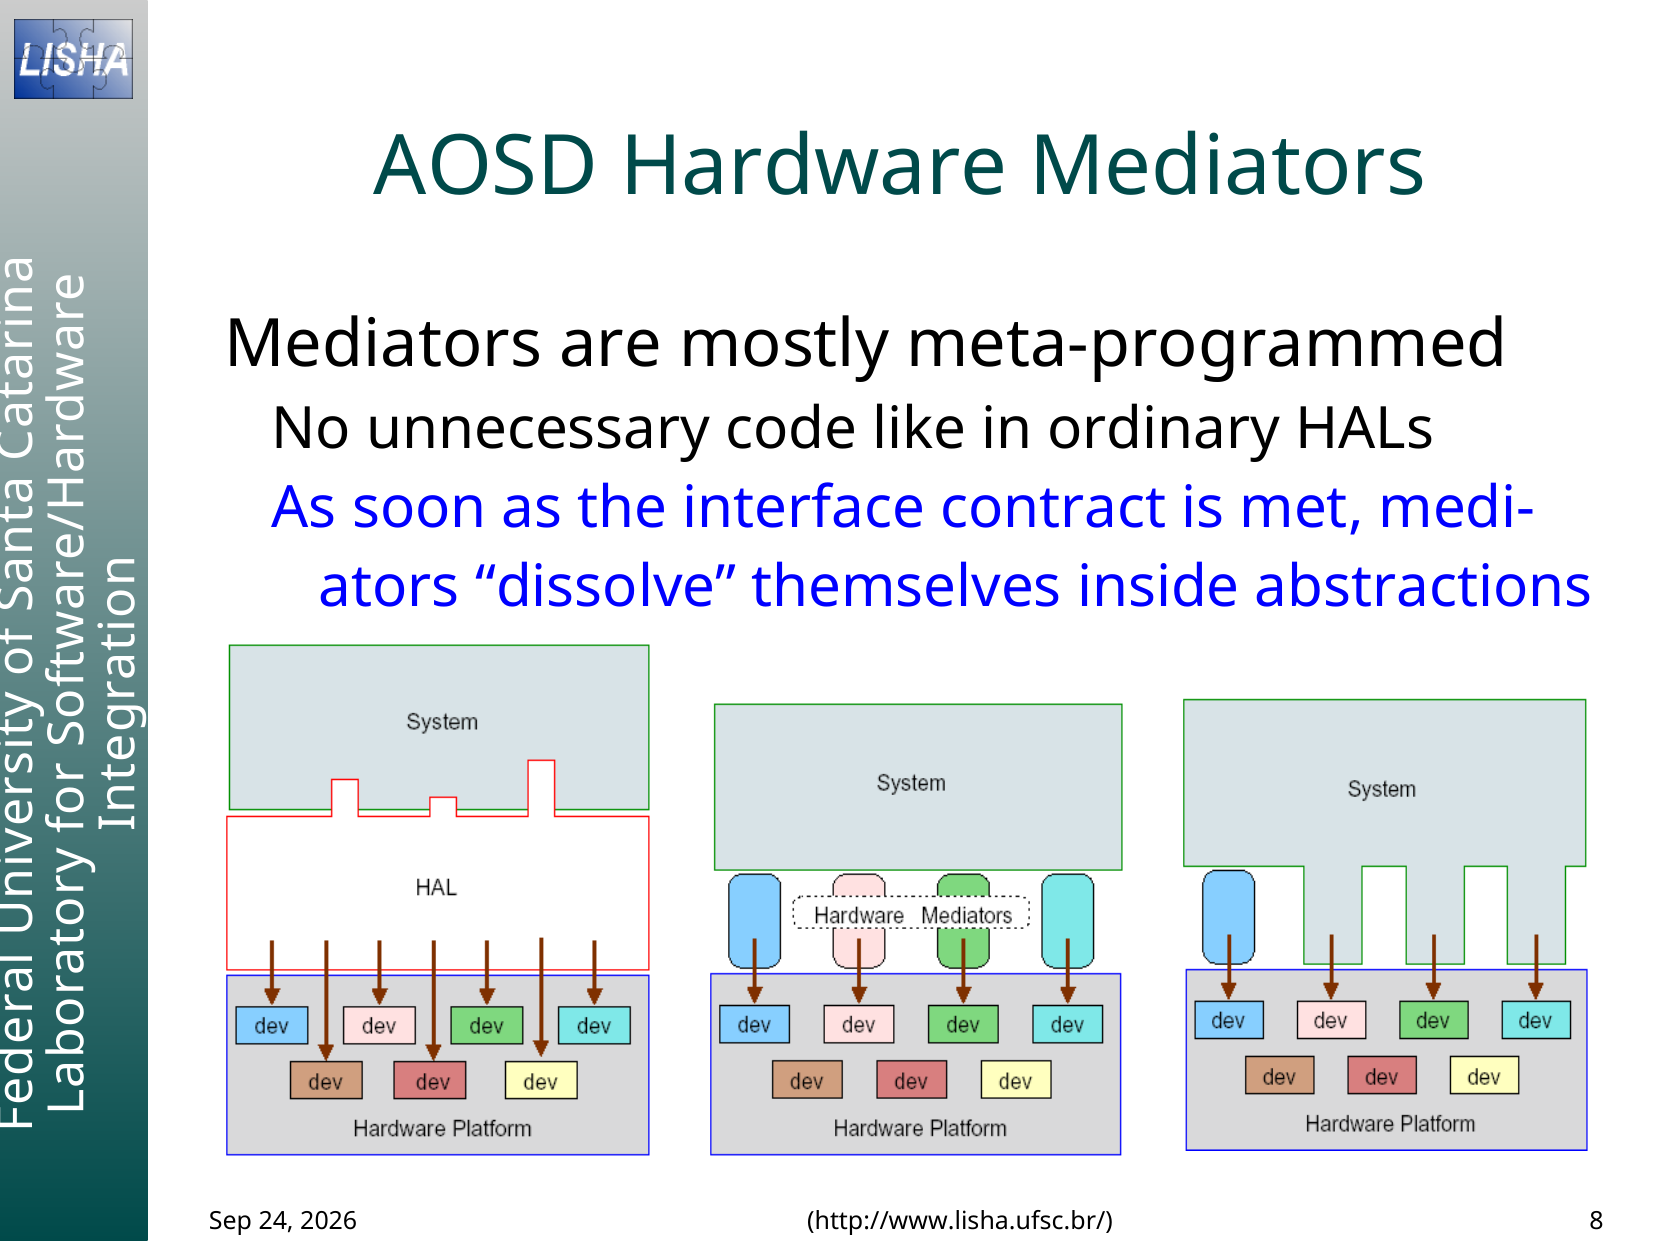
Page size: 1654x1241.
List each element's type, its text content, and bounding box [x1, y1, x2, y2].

picture [1182, 695, 1589, 1151]
title AOSD Hardware Mediators [206, 58, 1595, 267]
list Mediators are mostly meta-programmed No unnecessary code like in ordinary HALs As soon as the interface contract is met, medi-ators “dissolve” themselves inside abstractions [177, 295, 1625, 1182]
picture [225, 642, 651, 1157]
picture [709, 701, 1124, 1157]
picture [14, 19, 133, 99]
